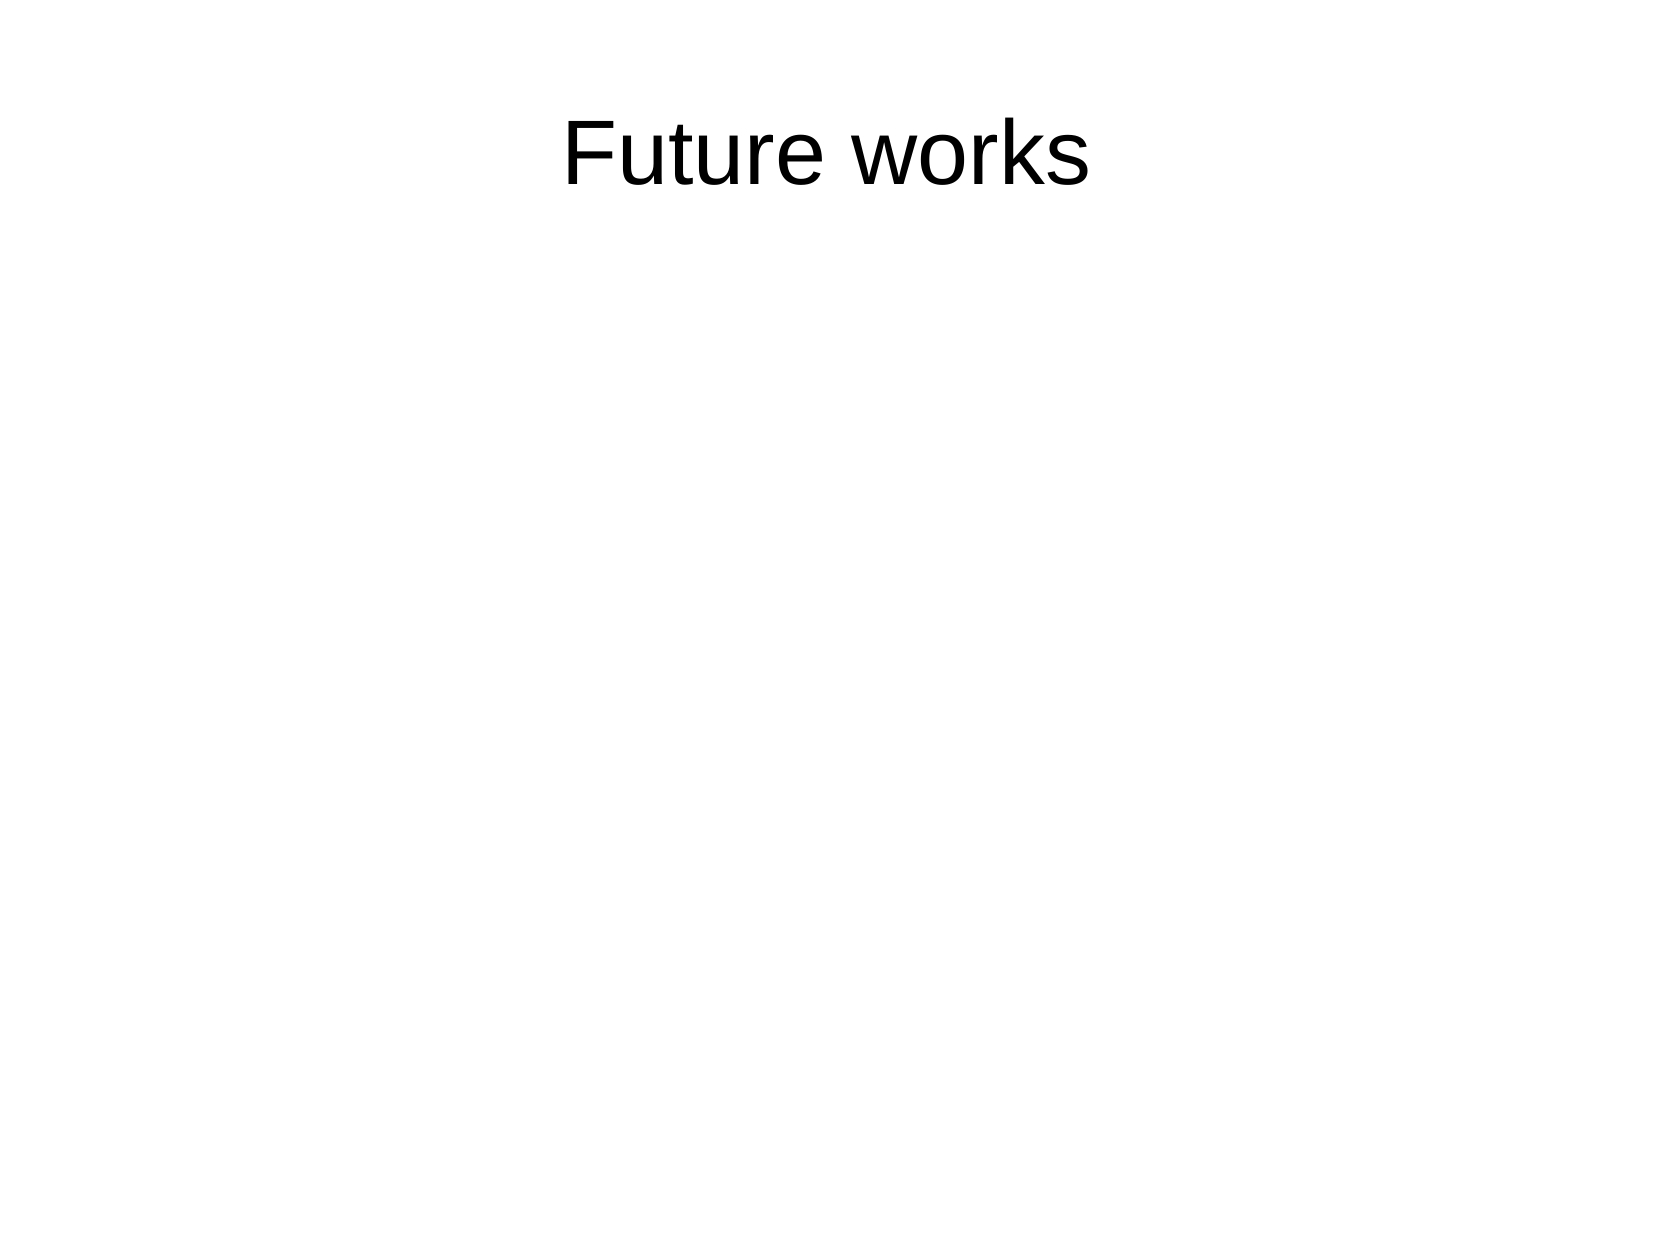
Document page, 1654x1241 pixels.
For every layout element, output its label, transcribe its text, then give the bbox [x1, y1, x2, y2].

title Future works [82, 56, 1571, 250]
